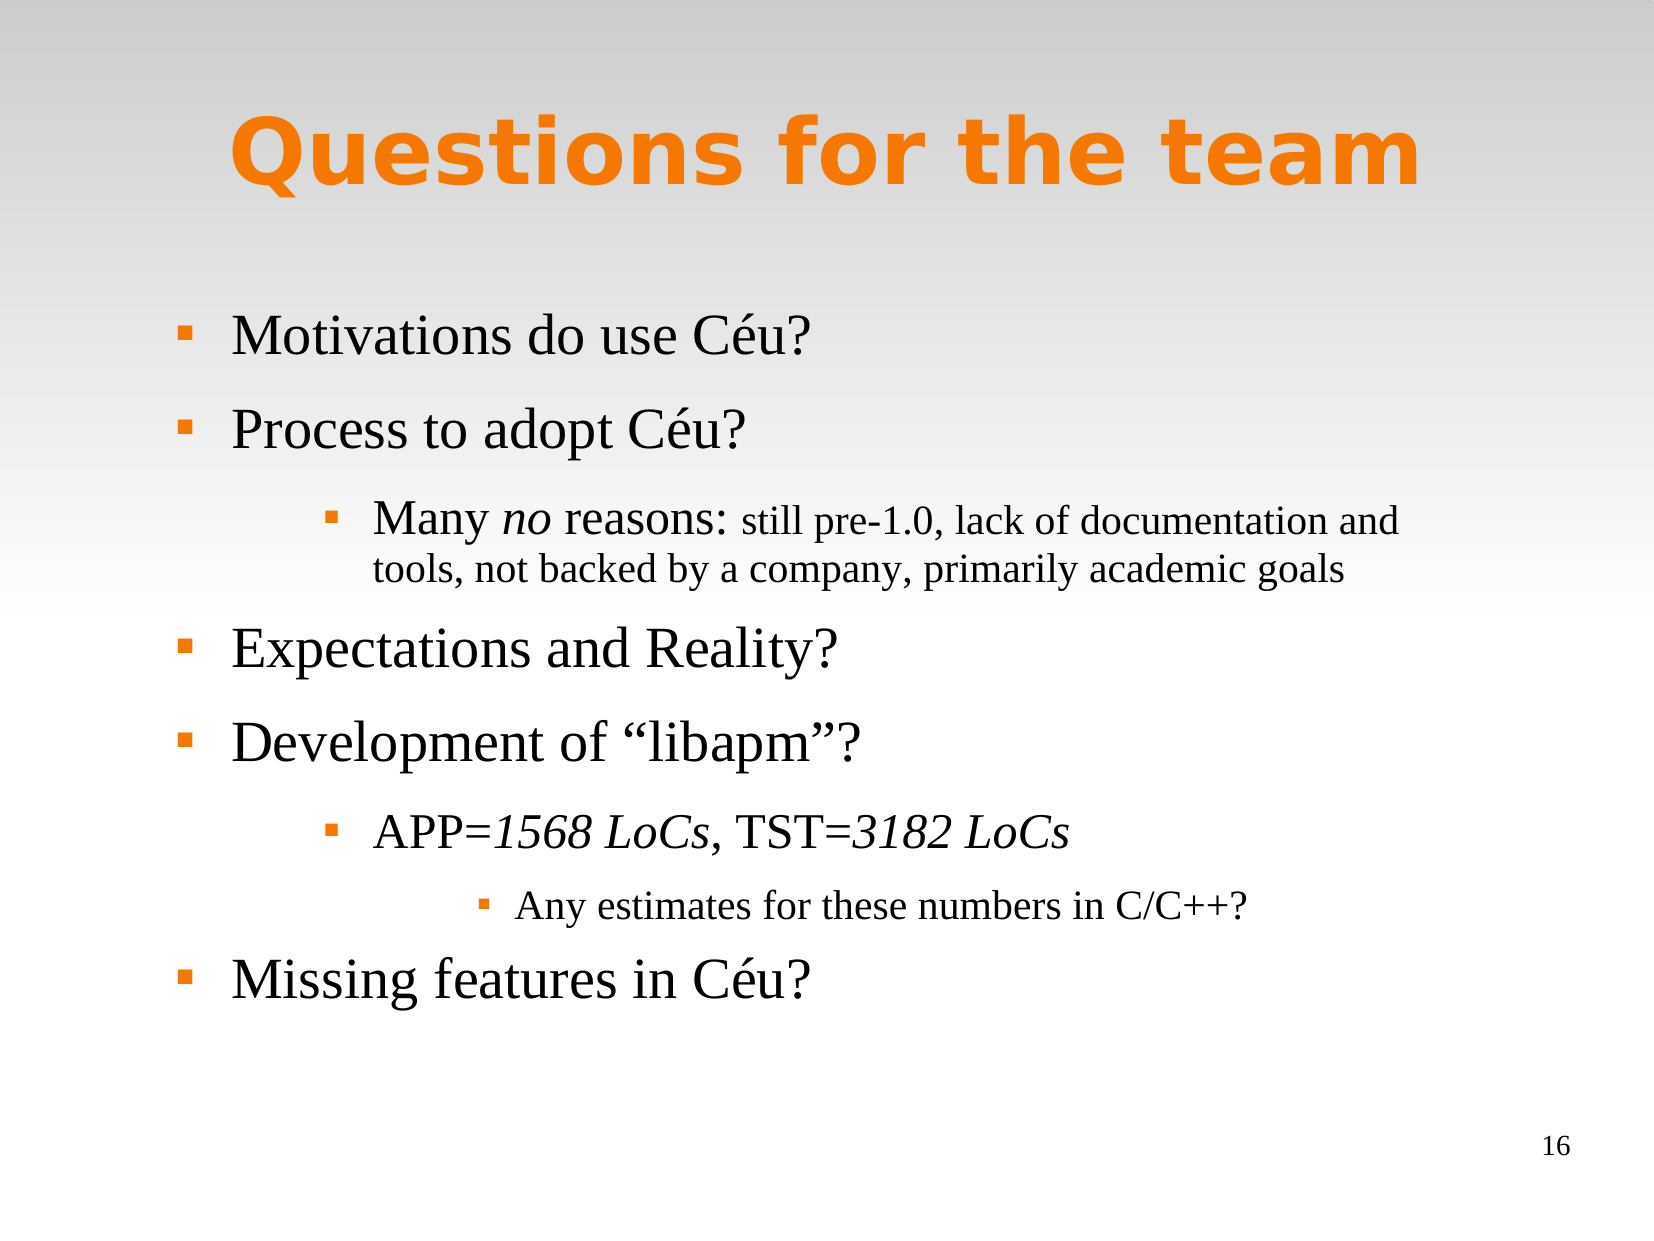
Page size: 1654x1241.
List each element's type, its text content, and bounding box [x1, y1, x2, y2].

title Questions for the team [82, 49, 1571, 257]
list Motivations do use Céu? Process to adopt Céu? Many no reasons: still pre-1.0, lack of documentation and tools, not backed by a company, primarily academic goals Expectations and Reality? Development of “libapm”? APP=1568 LoCs, TST=3182 LoCs Any estimates for these numbers in C/C++? Missing features in Céu? [89, 302, 1463, 1241]
